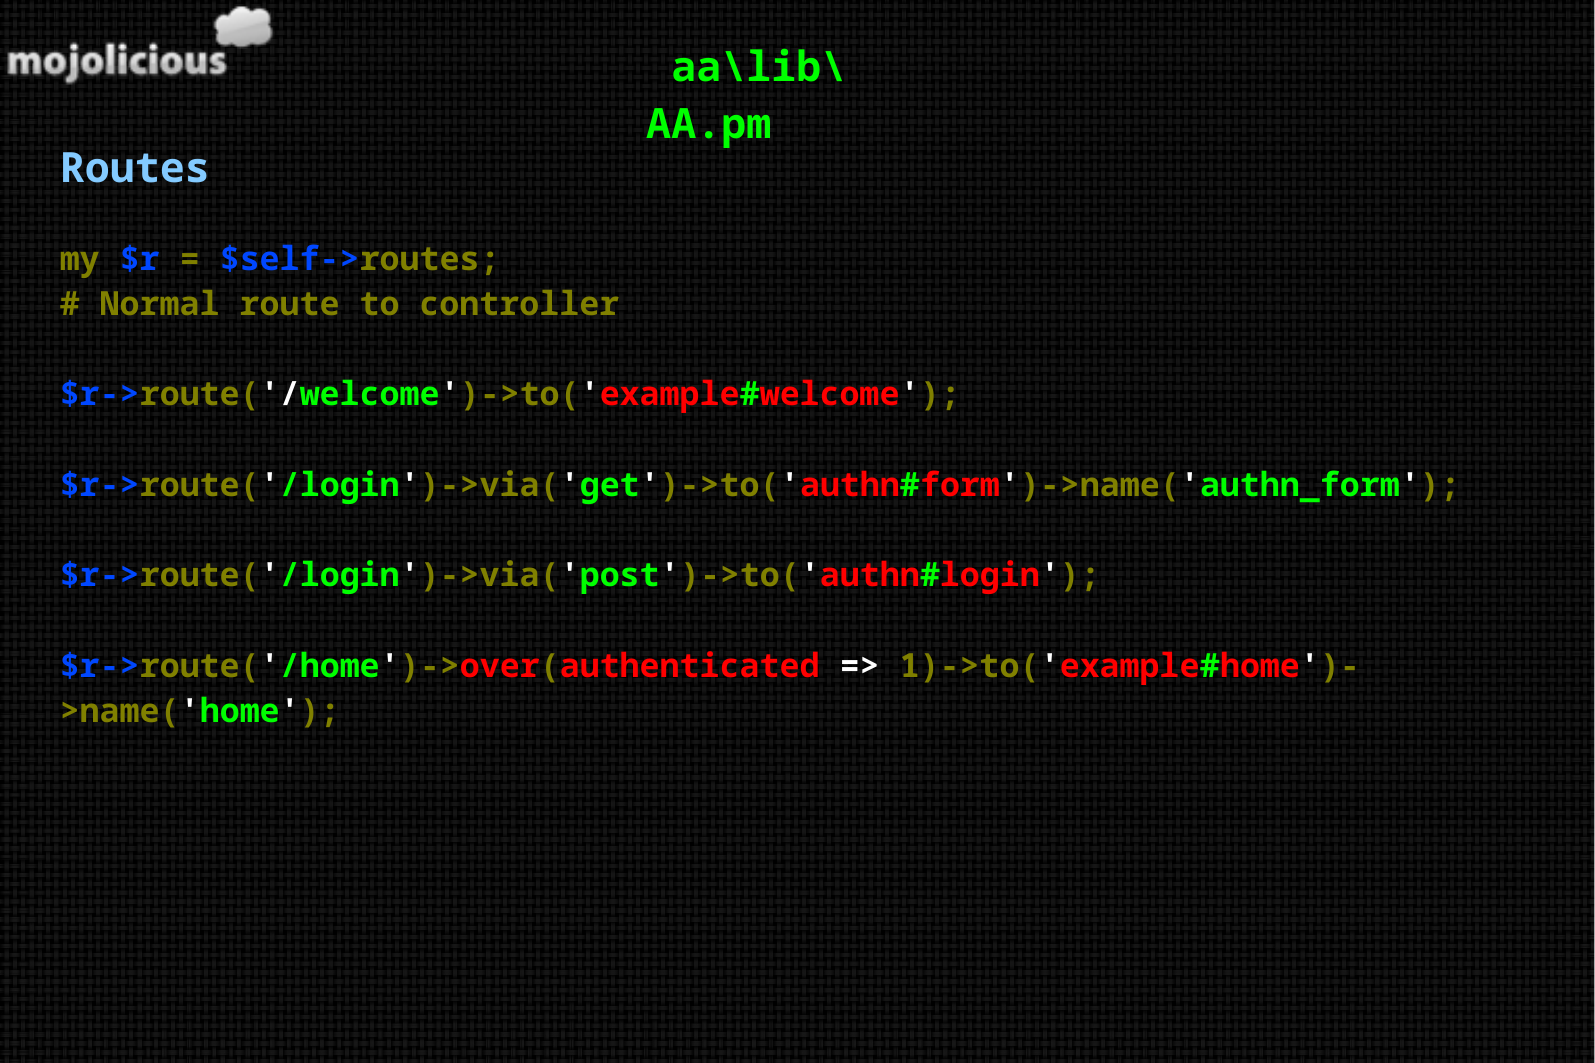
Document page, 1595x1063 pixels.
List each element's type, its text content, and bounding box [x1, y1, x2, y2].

text_box aa\lib\AA.pm [631, 29, 963, 94]
picture [0, 0, 1595, 1063]
text_box my $r = $self->routes; # Normal route to controller $r->route('/welcome')->to('example#welcome'); $r->route('/login')->via('get')->to('authn#form')->name('authn_form'); $r->route('/login')->via('post')->to('authn#login'); $r->route('/home')->over(authenticated => 1)->to('example#home')->name('home'); [45, 227, 1576, 630]
text_box Routes [44, 129, 213, 194]
